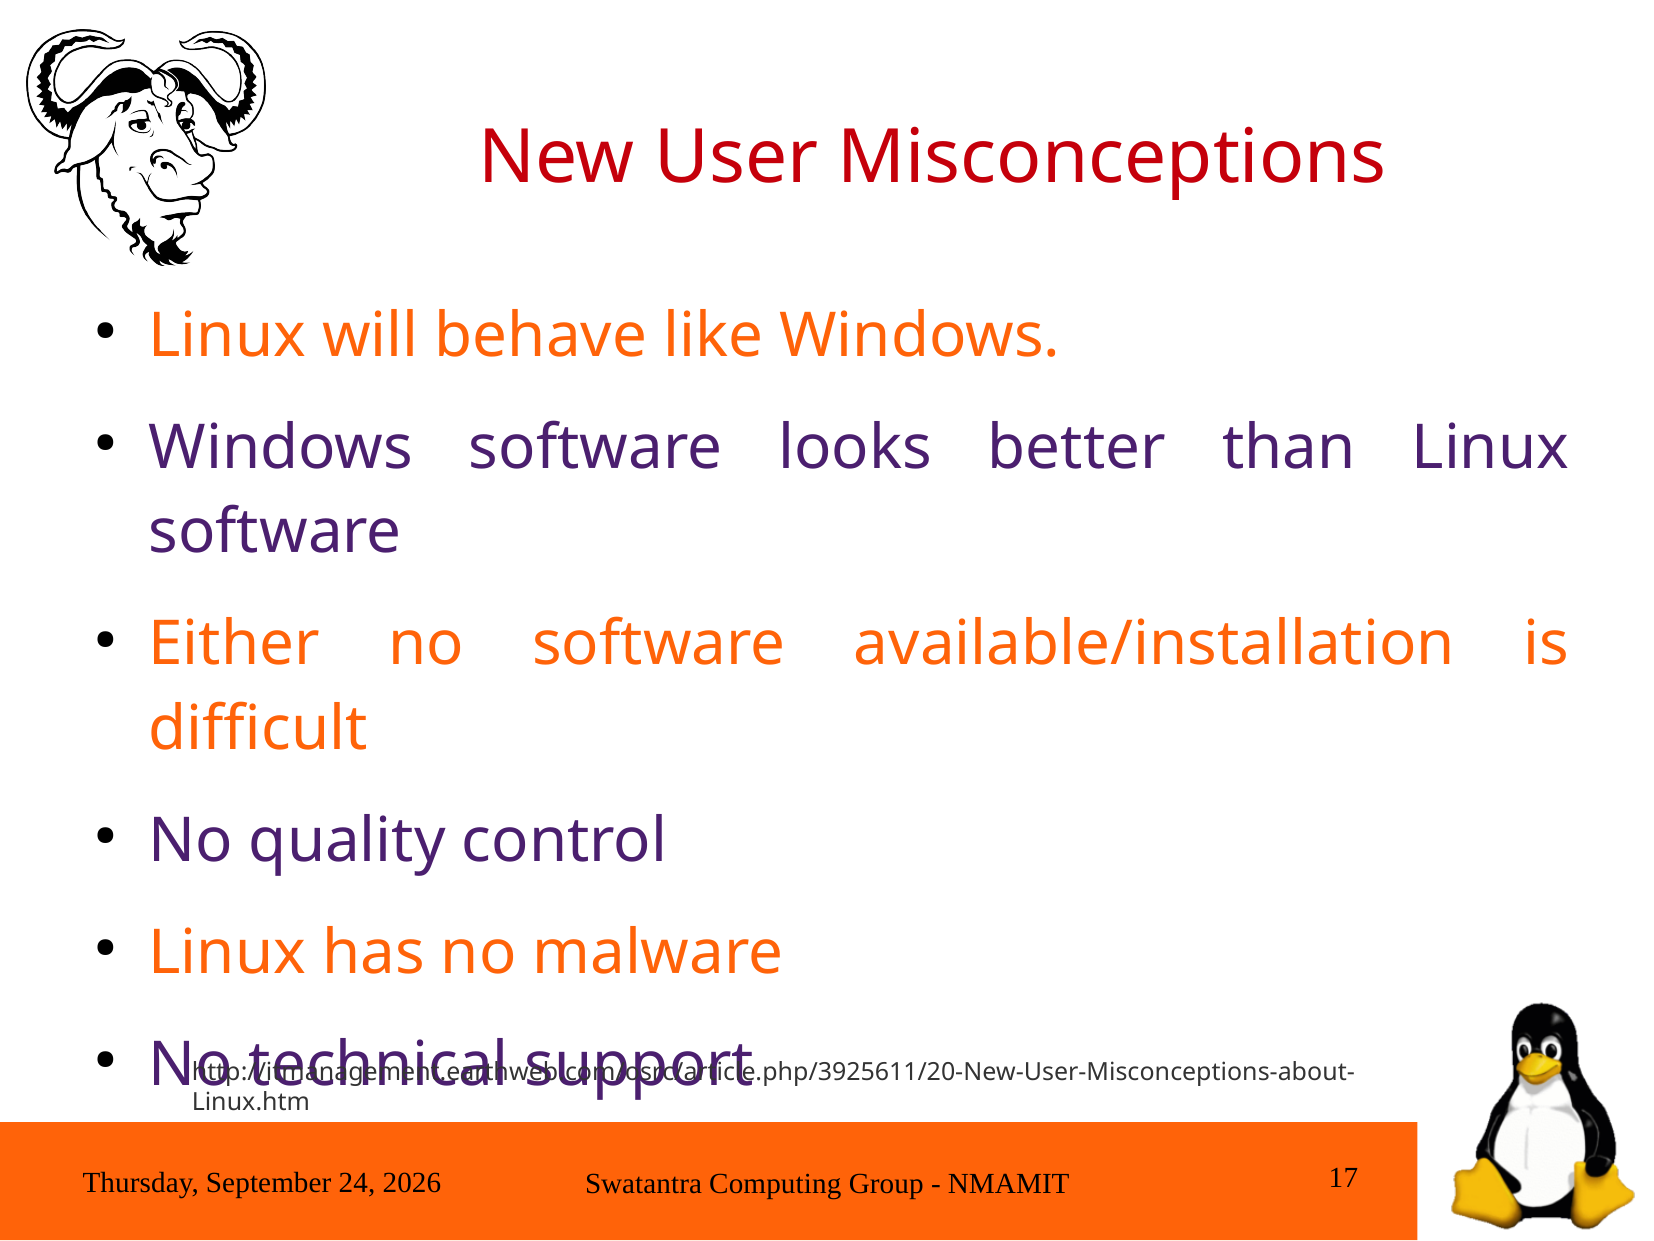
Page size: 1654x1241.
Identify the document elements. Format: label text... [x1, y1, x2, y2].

list Linux will behave like Windows. Windows software looks better than Linux software Either no software available/installation is difficult No quality control Linux has no malware No technical support [82, 290, 1571, 1109]
picture [26, 29, 266, 266]
text_box http://itmanagement.earthweb.com/osrc/article.php/3925611/20-New-User-Misconceptions-about-Linux.htm [177, 1062, 1399, 1108]
title New User Misconceptions [295, 49, 1571, 257]
picture [1446, 997, 1640, 1235]
